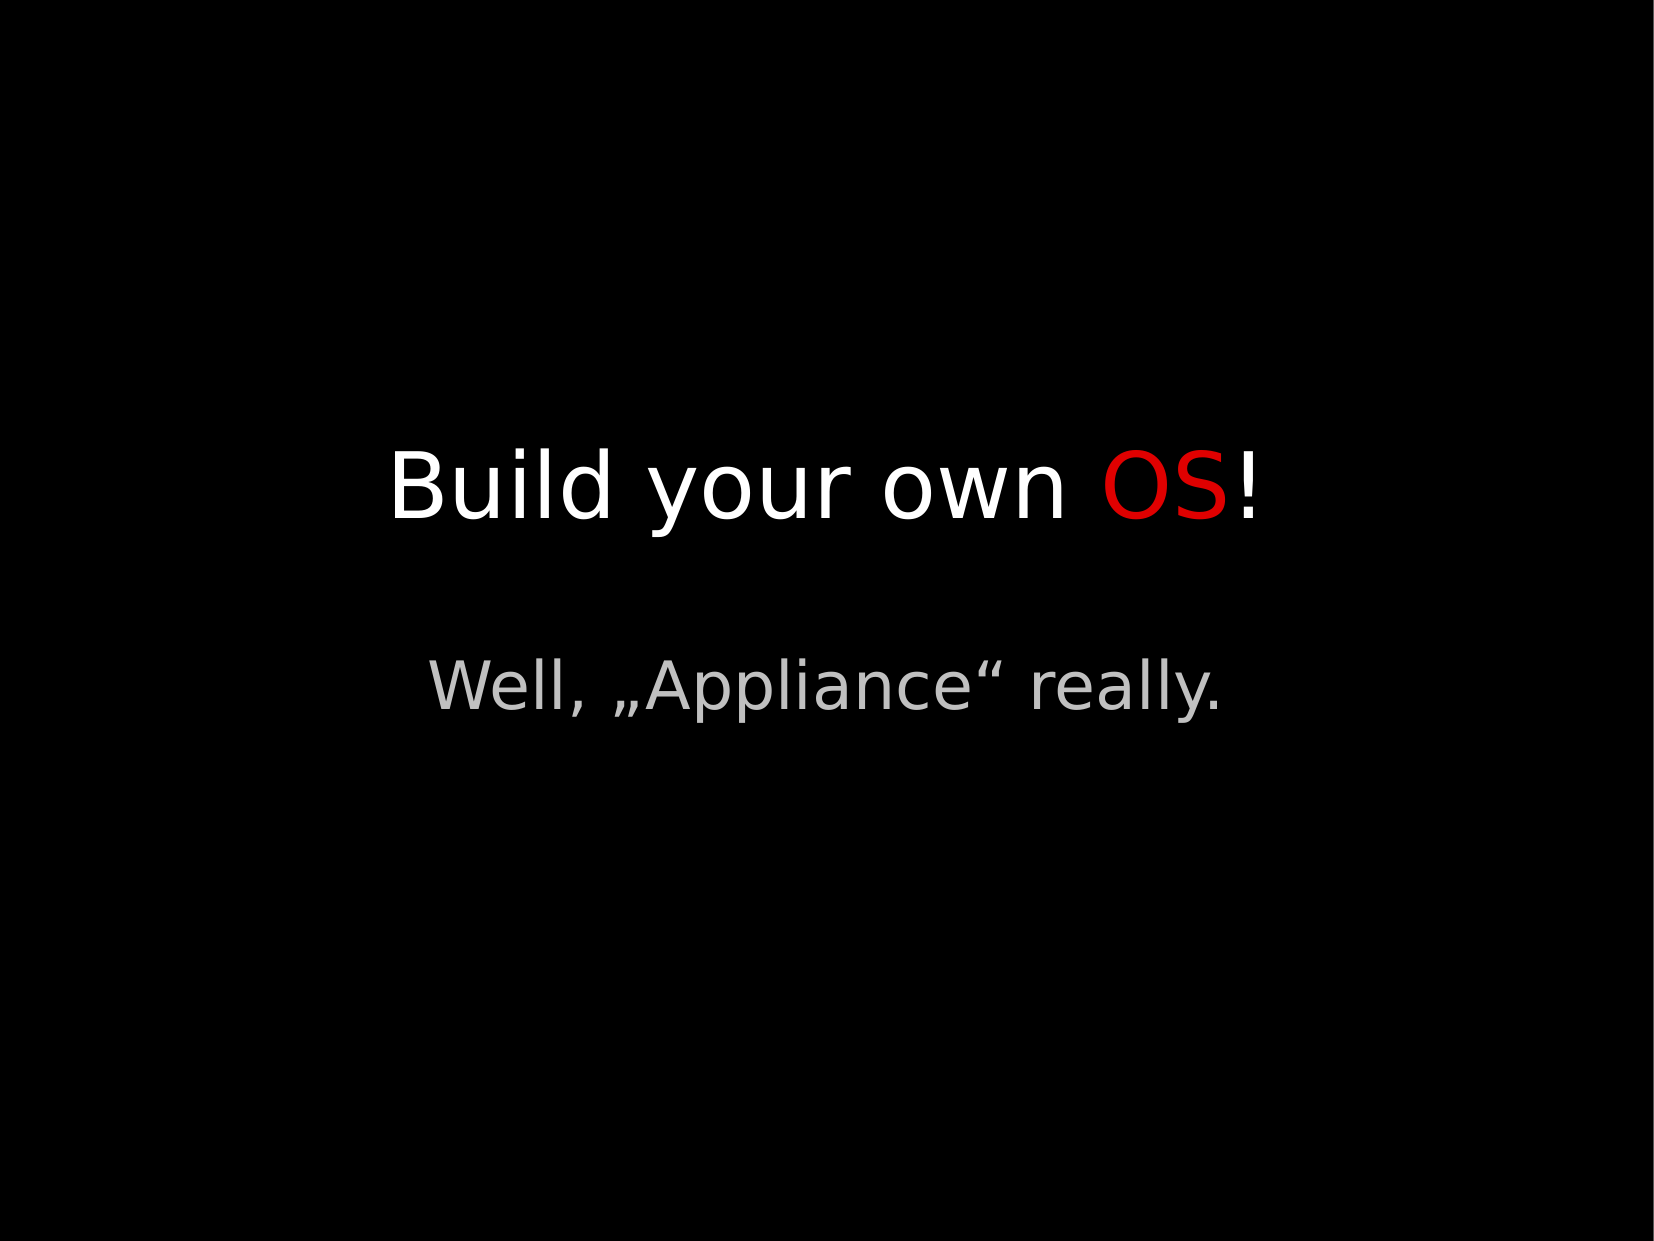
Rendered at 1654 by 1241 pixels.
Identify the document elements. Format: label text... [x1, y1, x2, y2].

subtitle Build your own OS! Well, „Appliance“ really. [82, 49, 1571, 1109]
